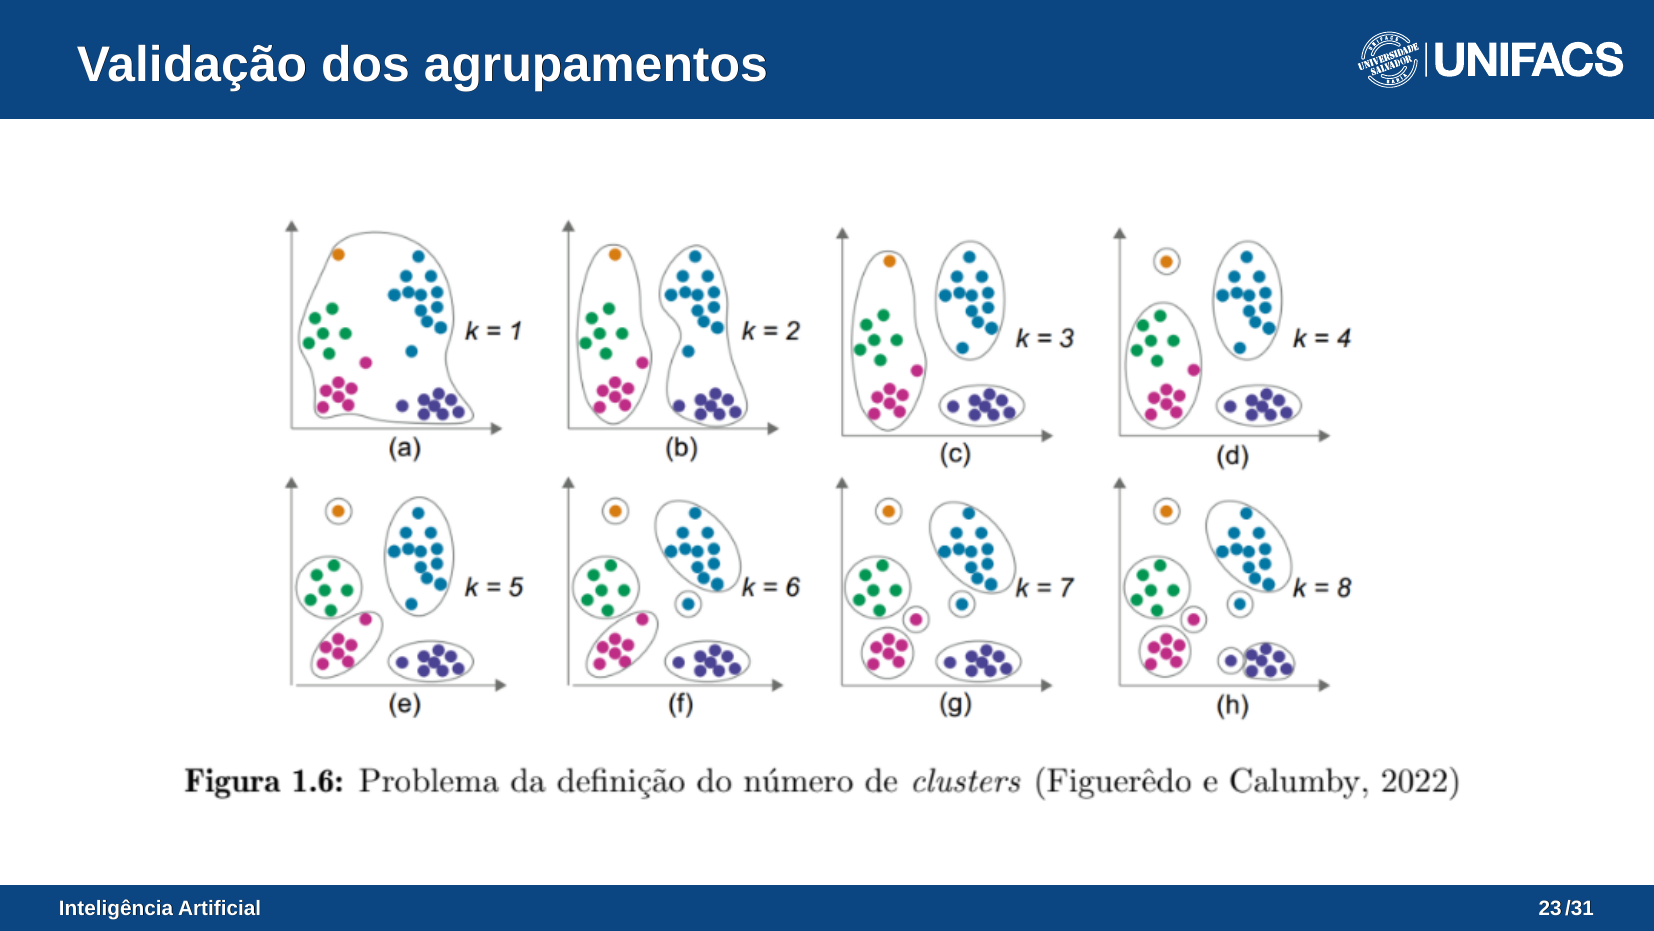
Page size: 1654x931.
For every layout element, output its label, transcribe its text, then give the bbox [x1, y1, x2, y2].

picture [135, 200, 1496, 821]
text_box Validação dos agrupamentos [76, 7, 1241, 120]
